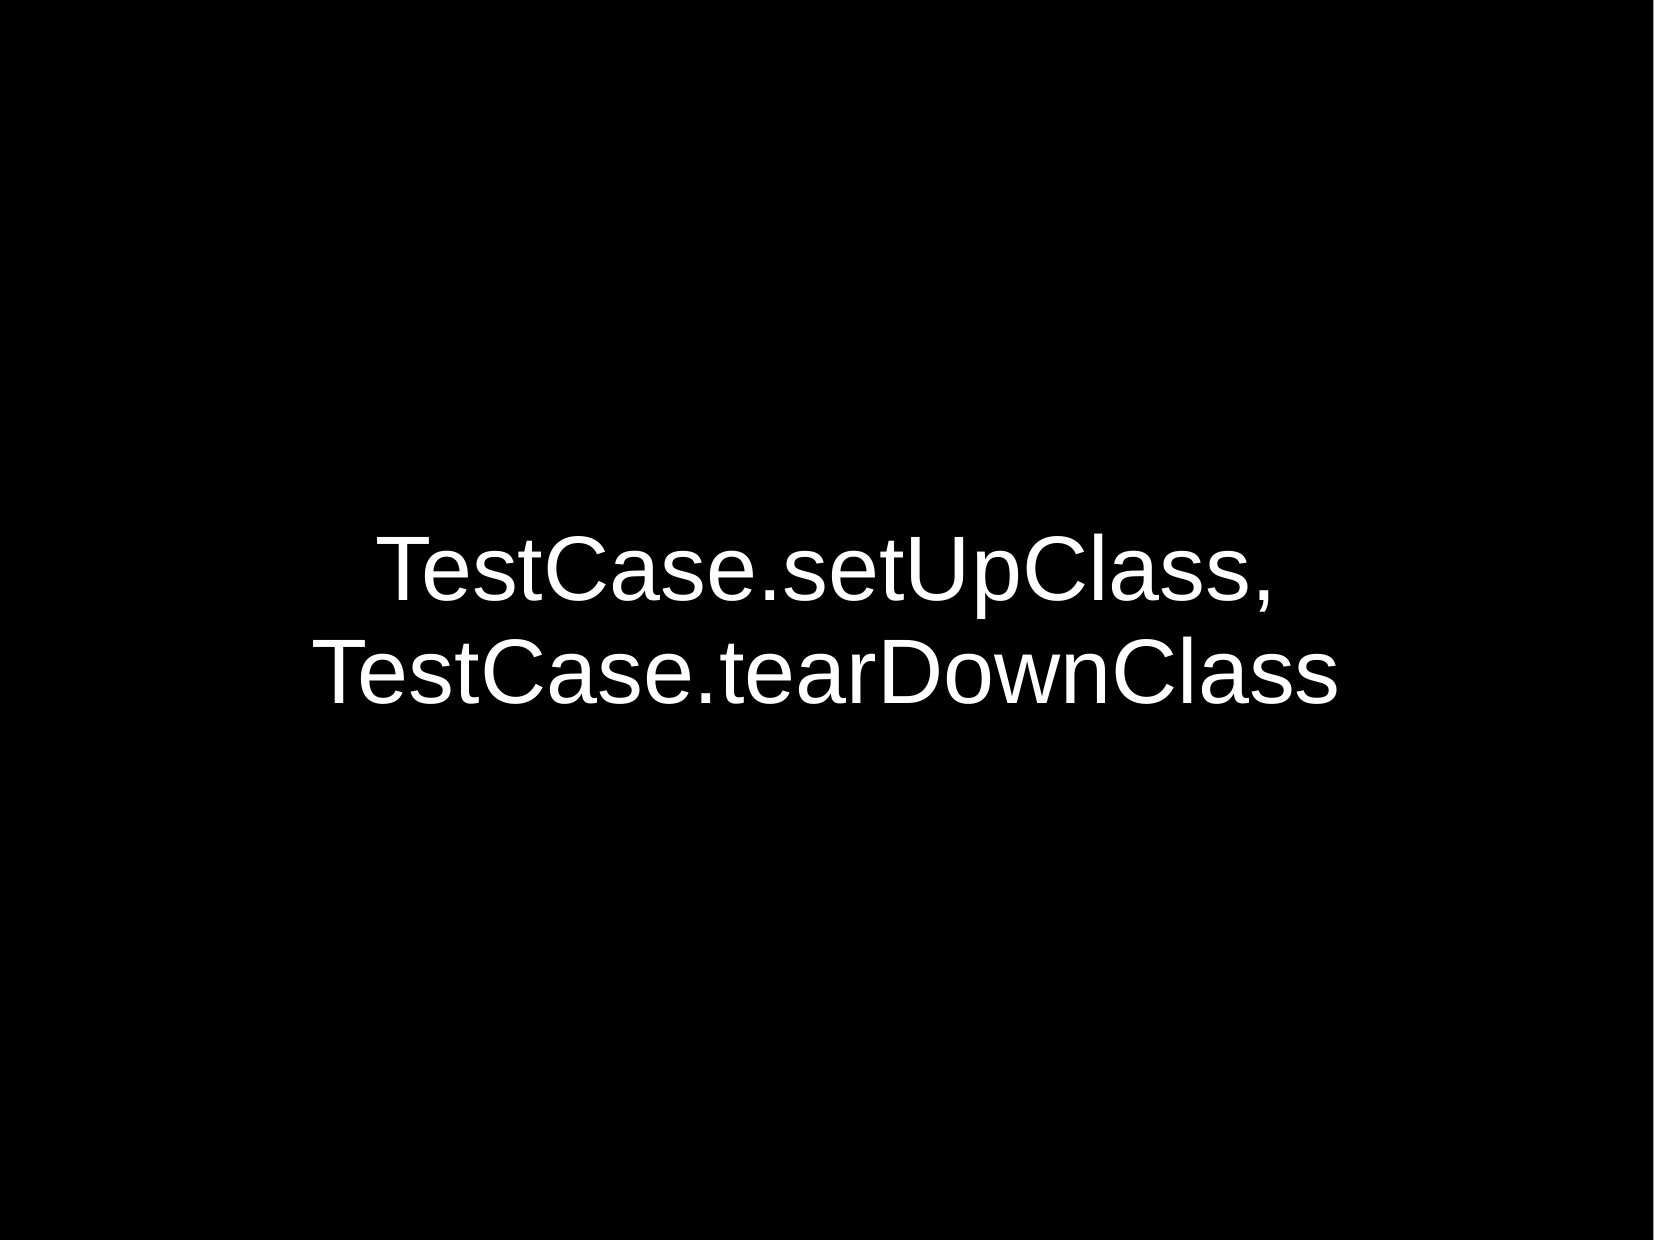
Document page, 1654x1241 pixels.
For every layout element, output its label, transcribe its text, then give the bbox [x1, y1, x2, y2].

title TestCase.setUpClass, TestCase.tearDownClass [82, 517, 1571, 723]
